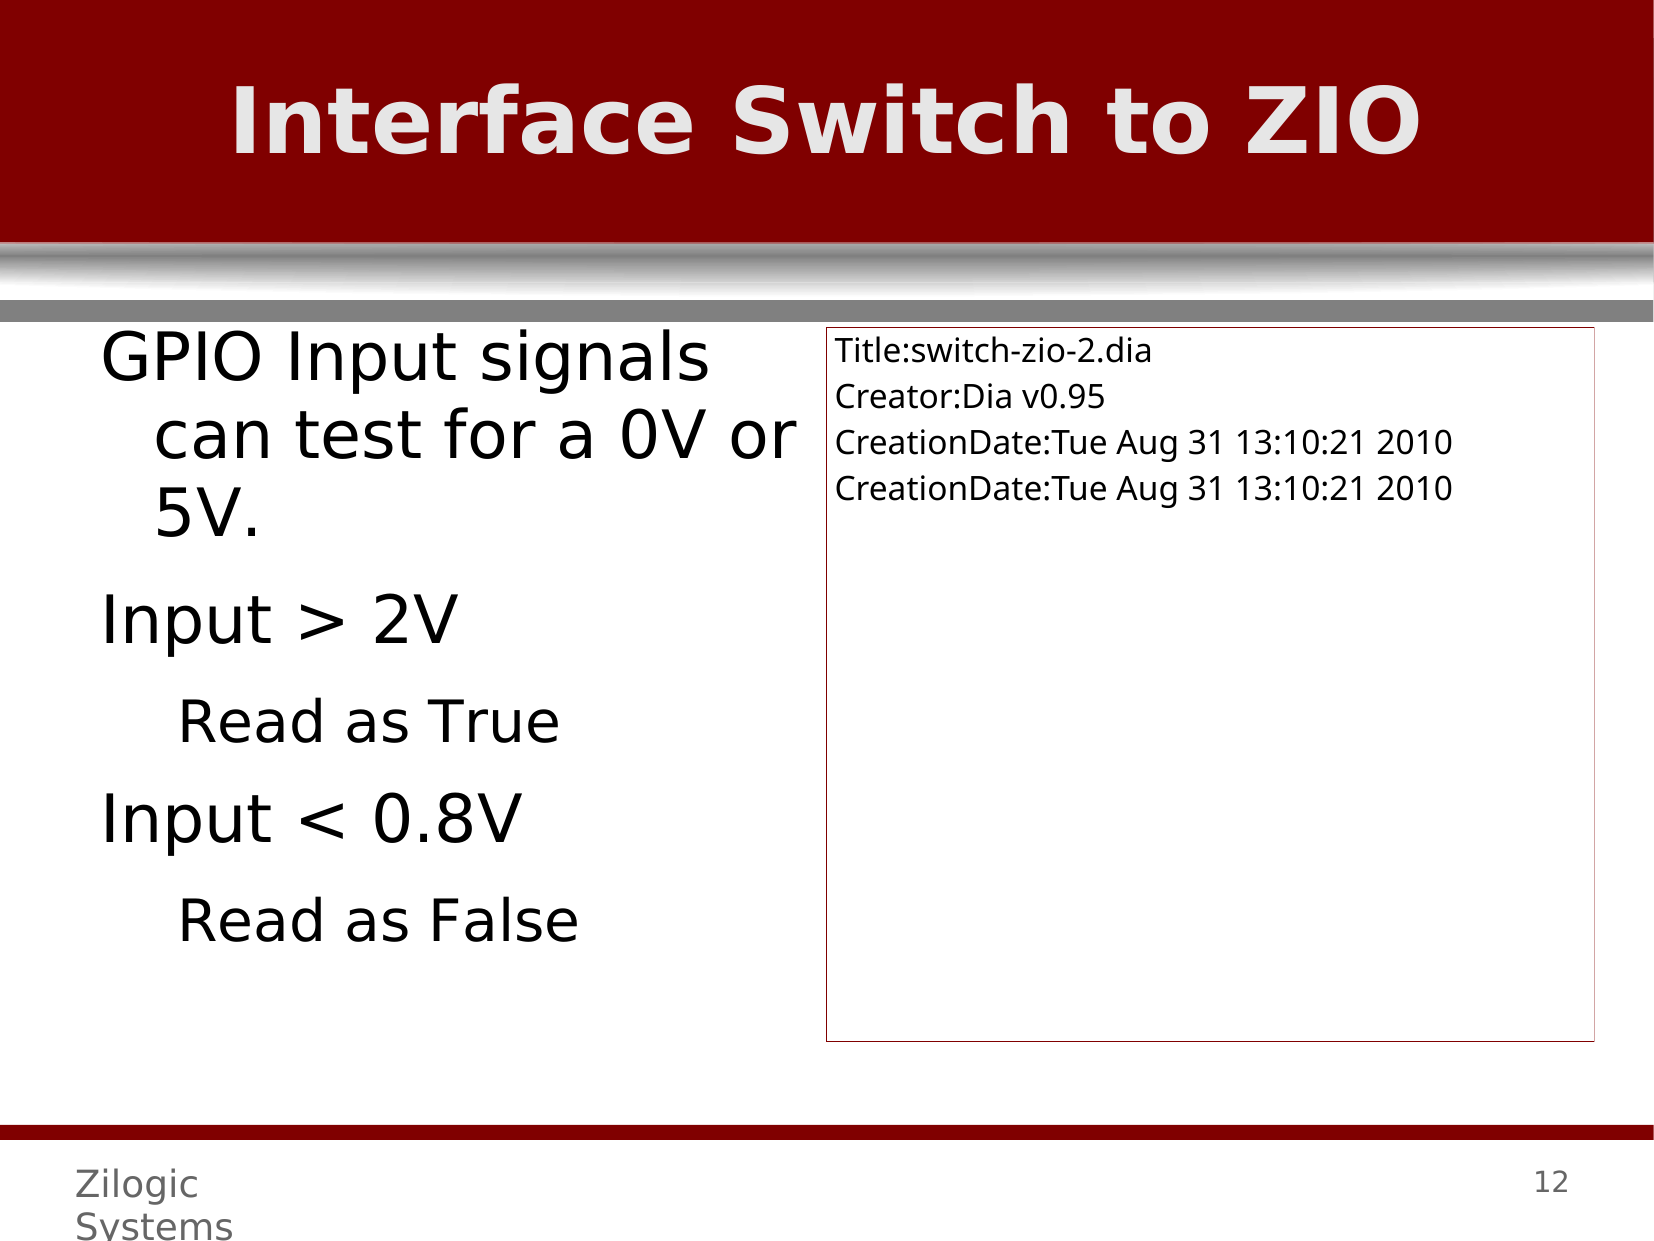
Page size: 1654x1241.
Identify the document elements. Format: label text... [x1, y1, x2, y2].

list GPIO Input signals can test for a 0V or 5V. Input > 2V Read as True Input < 0.8V Read as False [82, 318, 827, 1094]
picture [823, 324, 1595, 1042]
title Interface Switch to ZIO [82, 26, 1571, 218]
